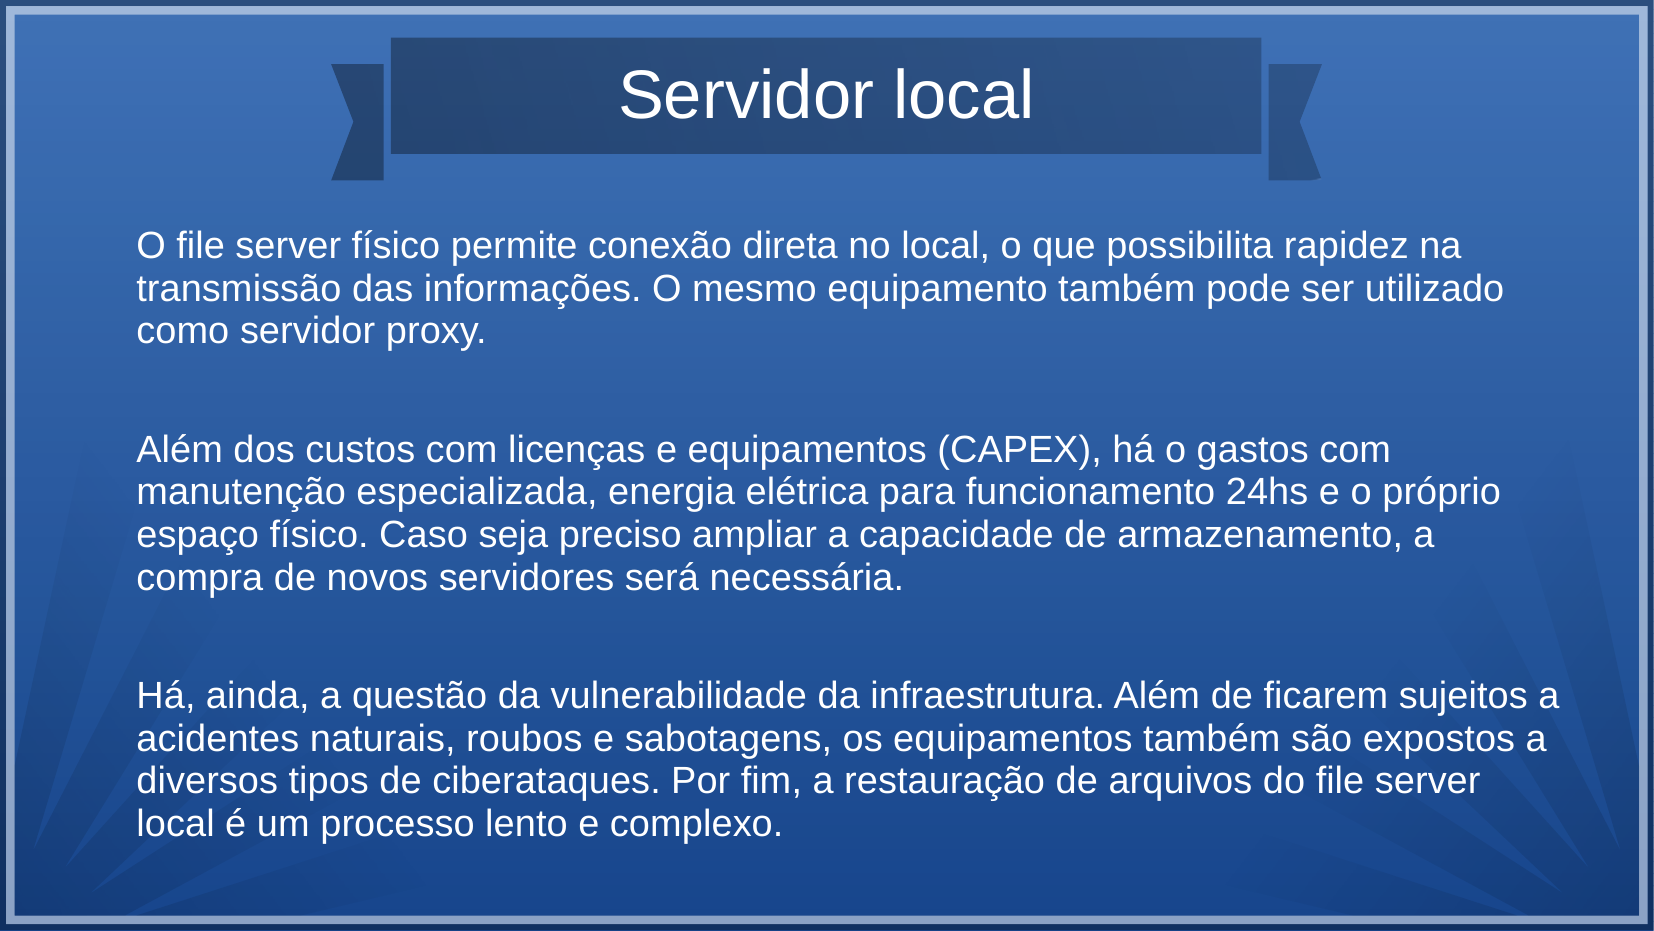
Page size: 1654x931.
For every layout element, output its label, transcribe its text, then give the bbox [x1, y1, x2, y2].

title Servidor local [389, 35, 1264, 154]
list O file server físico permite conexão direta no local, o que possibilita rapidez na transmissão das informações. O mesmo equipamento também pode ser utilizado como servidor proxy. Além dos custos com licenças e equipamentos (CAPEX), há o gastos com manutenção especializada, energia elétrica para funcionamento 24hs e o próprio espaço físico. Caso seja preciso ampliar a capacidade de armazenamento, a compra de novos servidores será necessária. Há, ainda, a questão da vulnerabilidade da infraestrutura. Além de ficarem sujeitos a acidentes naturais, roubos e sabotagens, os equipamentos também são expostos a diversos tipos de ciberataques. Por fim, a restauração de arquivos do file server local é um processo lento e complexo. [82, 224, 1571, 848]
